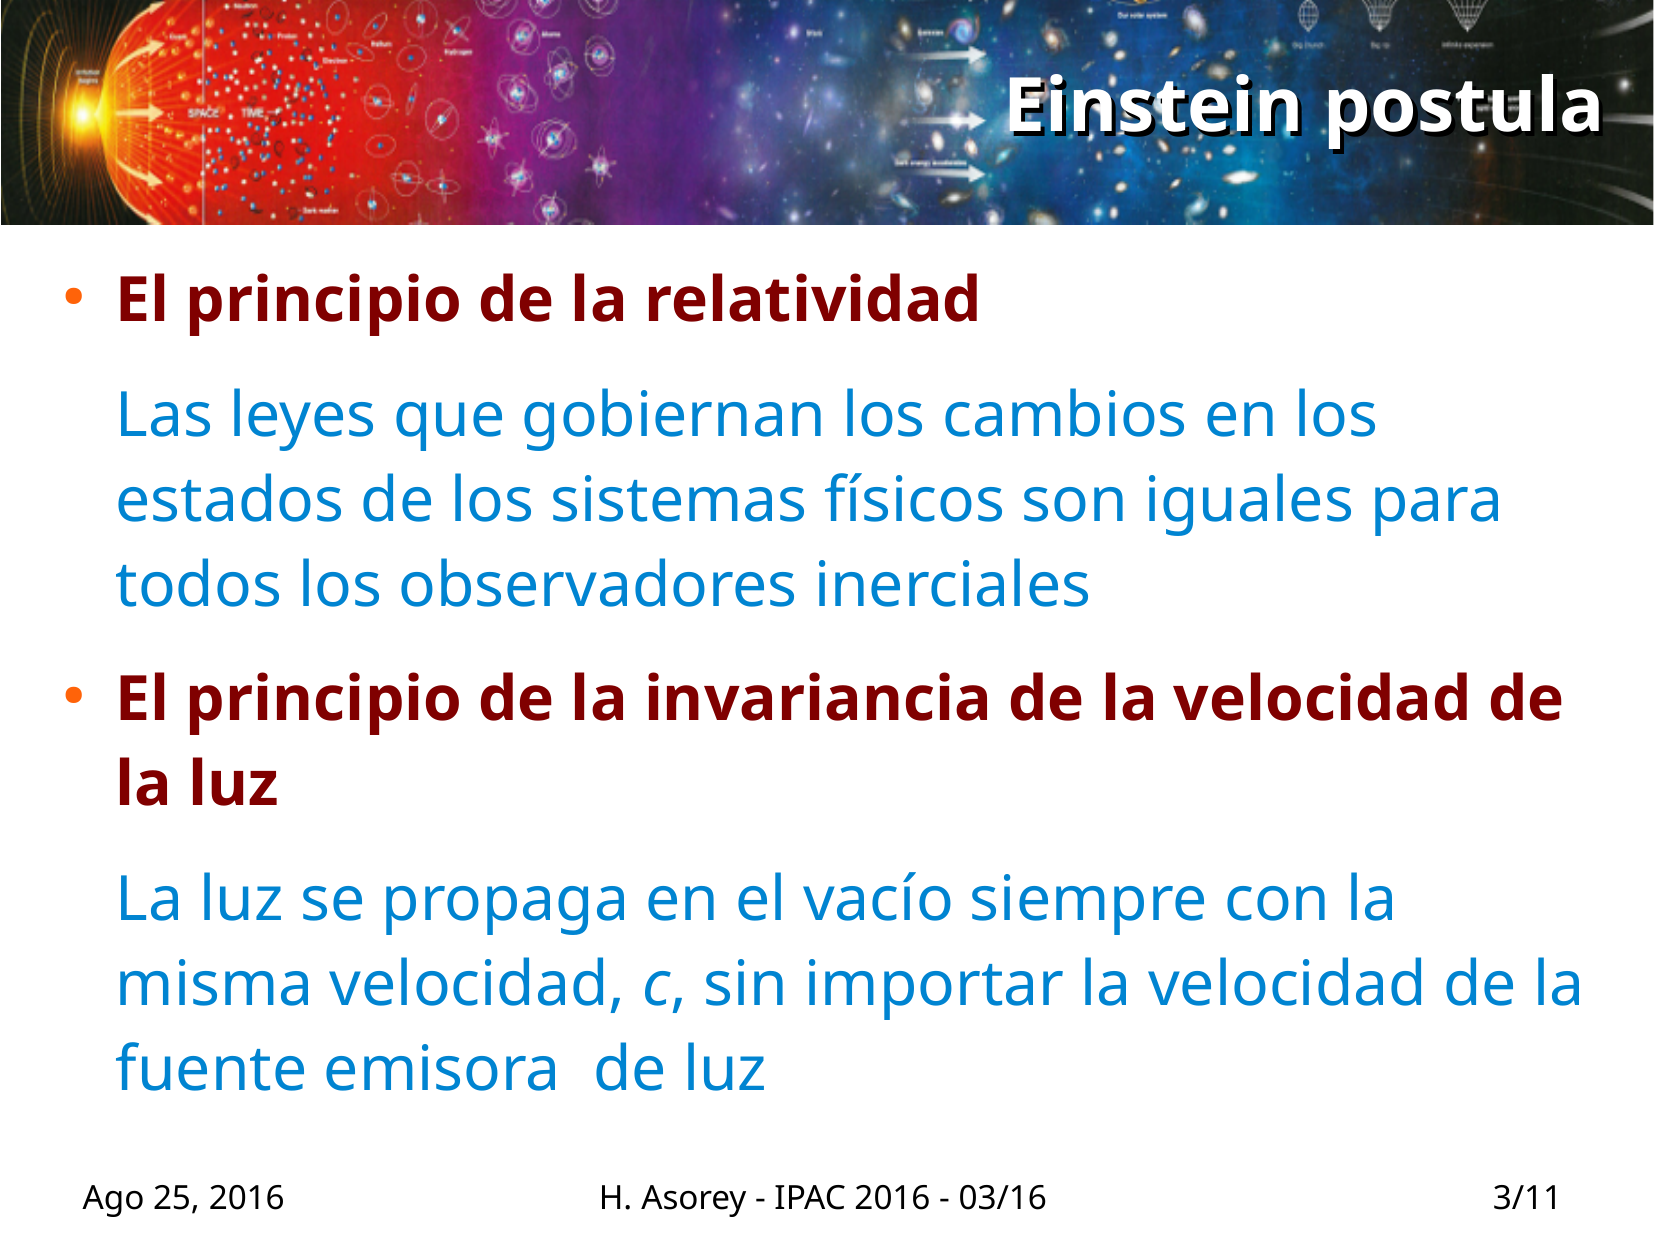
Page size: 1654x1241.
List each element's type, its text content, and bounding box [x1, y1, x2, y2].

list El principio de la relatividad Las leyes que gobiernan los cambios en los estados de los sistemas físicos son iguales para todos los observadores inerciales El principio de la invariancia de la velocidad de la luz La luz se propaga en el vacío siempre con la misma velocidad, c, sin importar la velocidad de la fuente emisora de luz [45, 255, 1606, 1156]
title Einstein postula [45, 15, 1606, 191]
picture [1, 0, 1654, 225]
